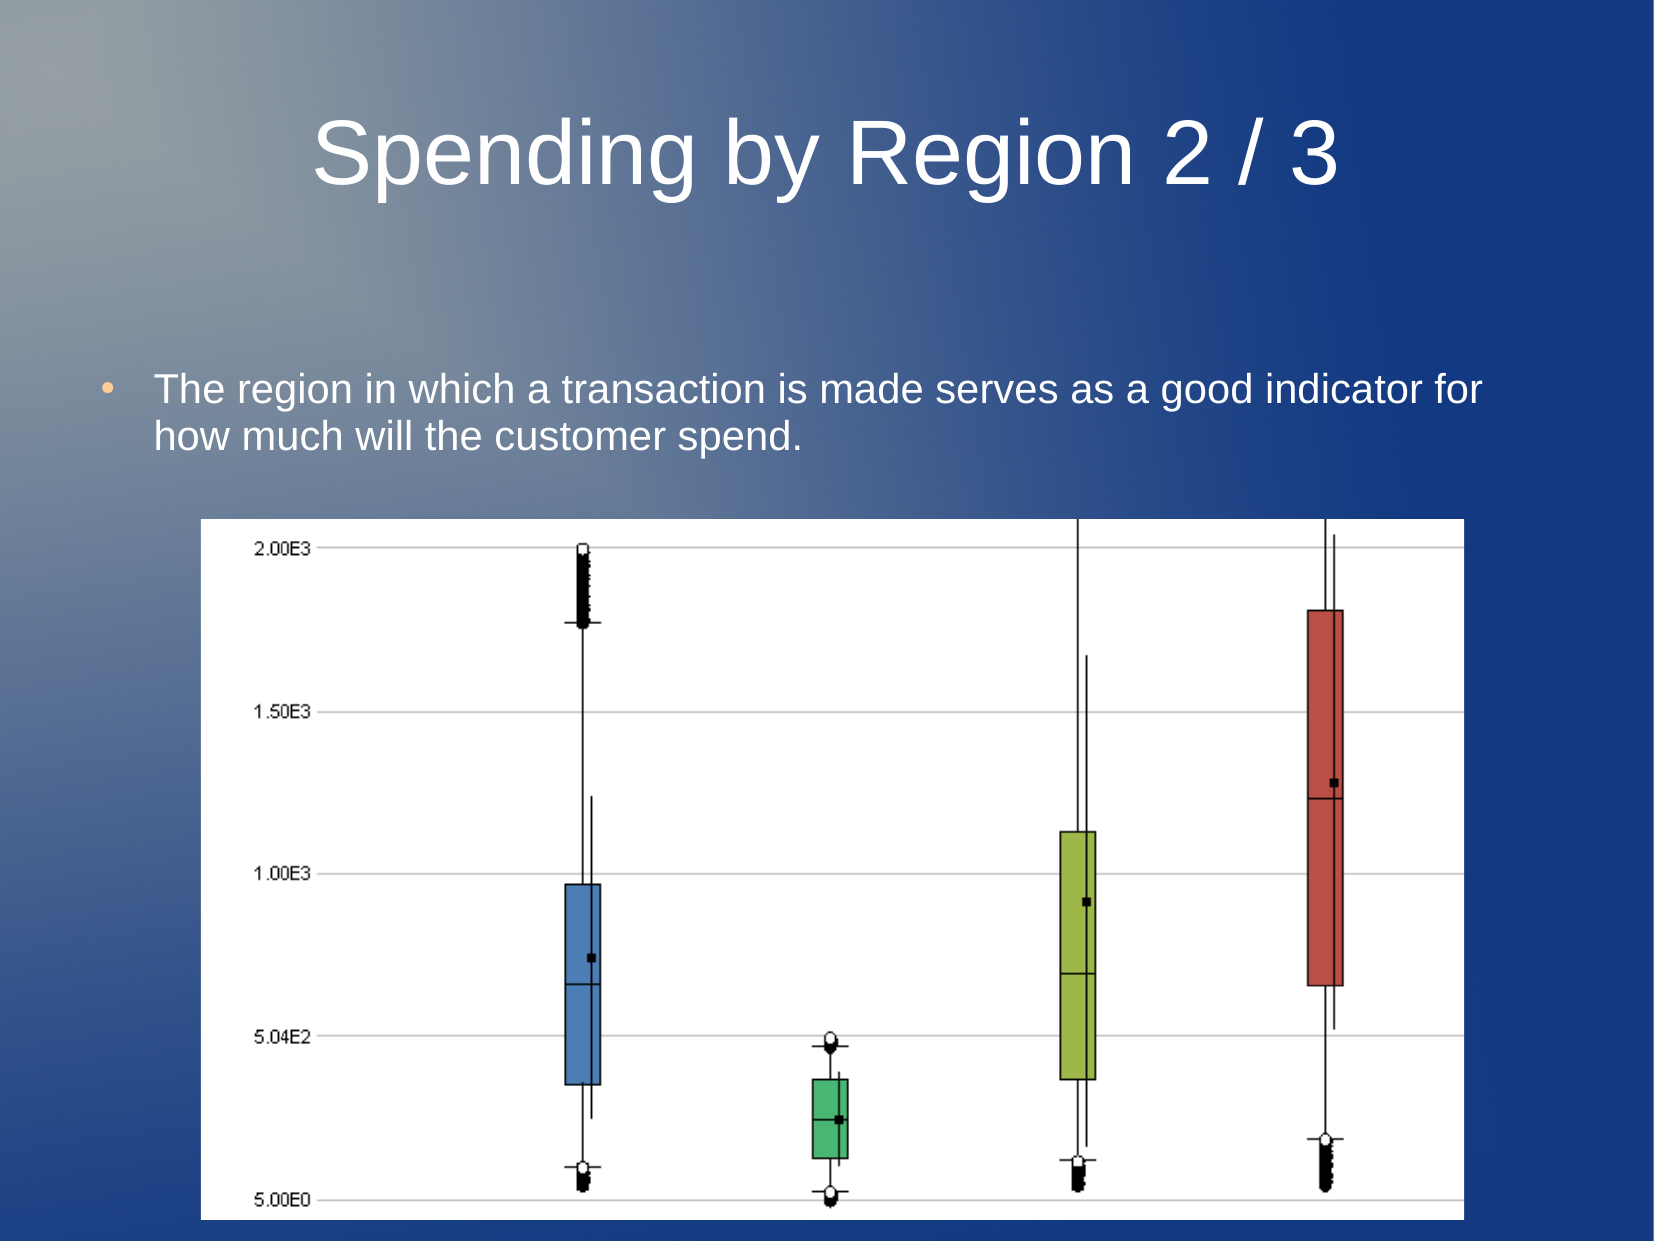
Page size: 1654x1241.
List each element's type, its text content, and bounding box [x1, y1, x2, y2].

picture [0, 0, 1654, 1241]
title Spending by Region 2 / 3 [82, 49, 1571, 257]
list The region in which a transaction is made serves as a good indicator for how much will the customer spend. [82, 290, 1571, 1211]
